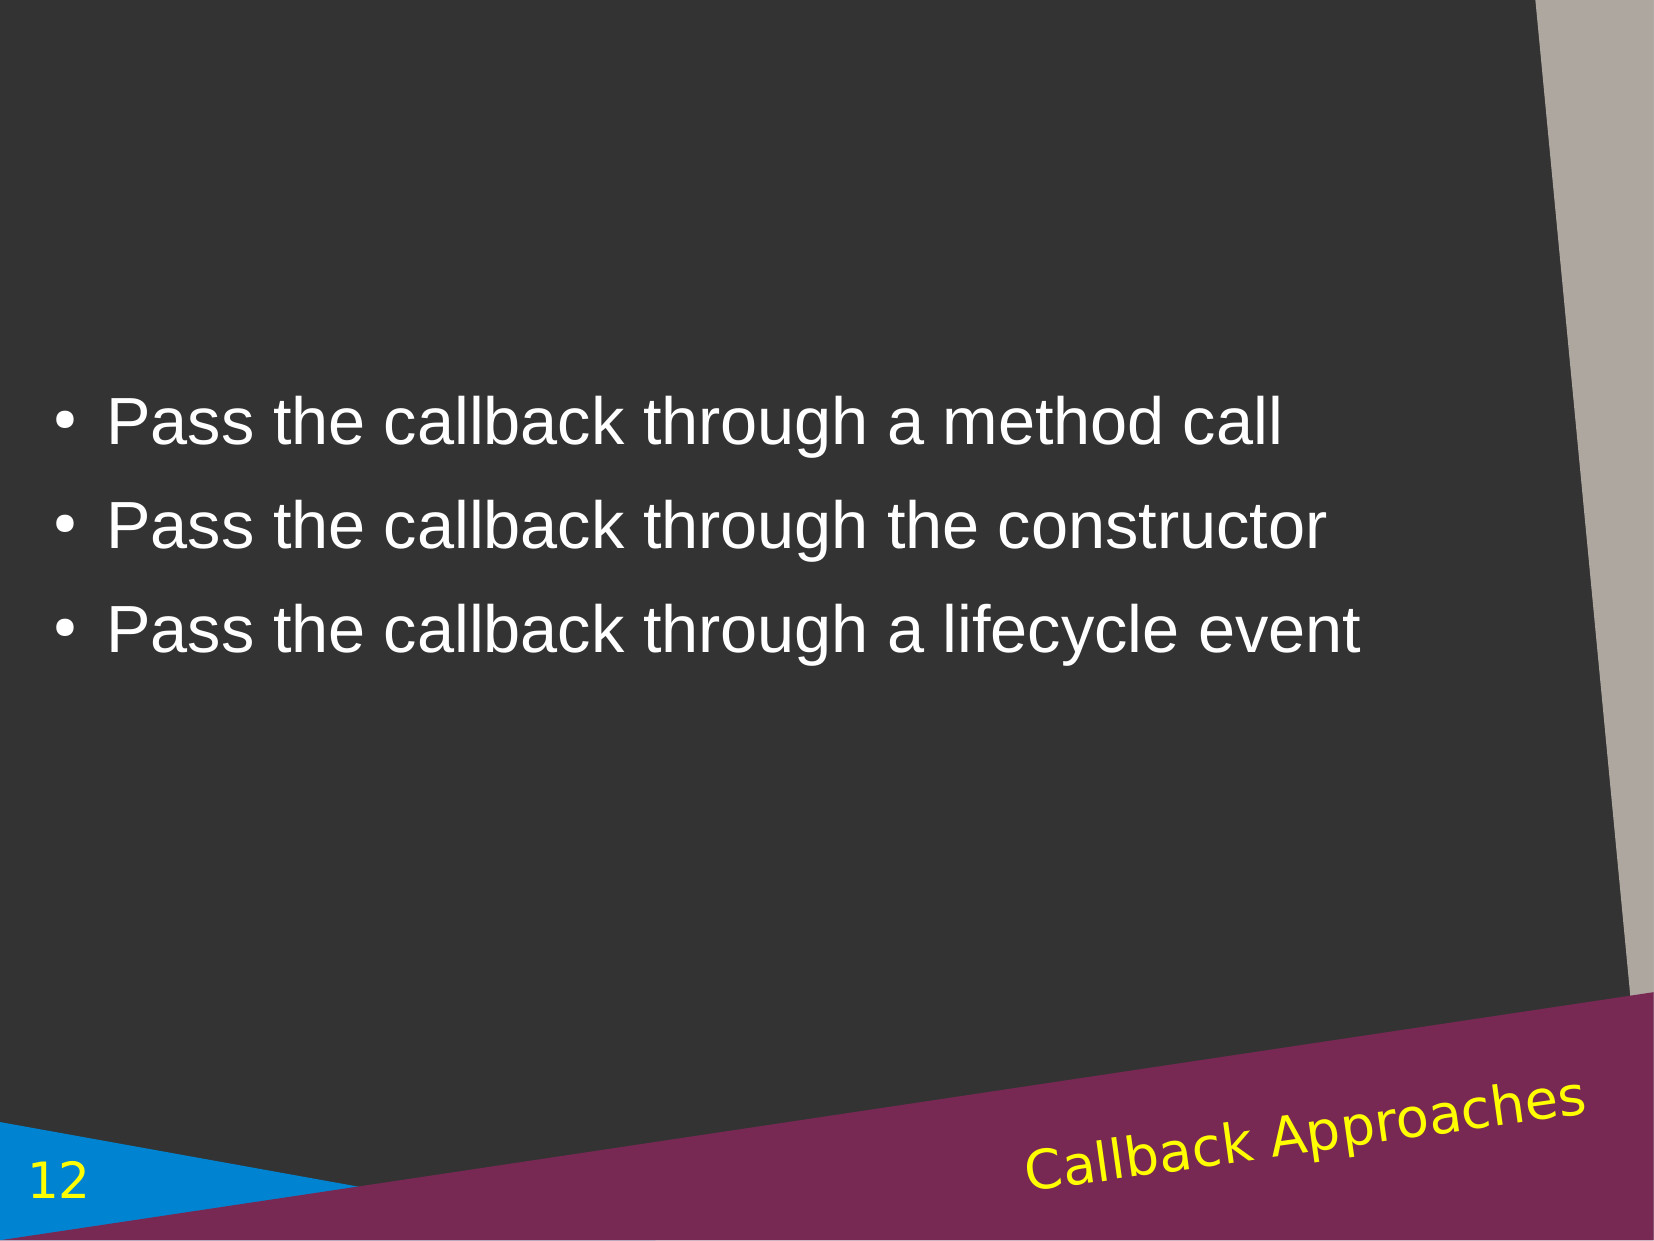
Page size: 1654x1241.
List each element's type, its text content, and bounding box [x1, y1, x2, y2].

title Callback Approaches [956, 995, 1654, 1241]
list Pass the callback through a method call Pass the callback through the constructor Pass the callback through a lifecycle event [35, 59, 1524, 993]
